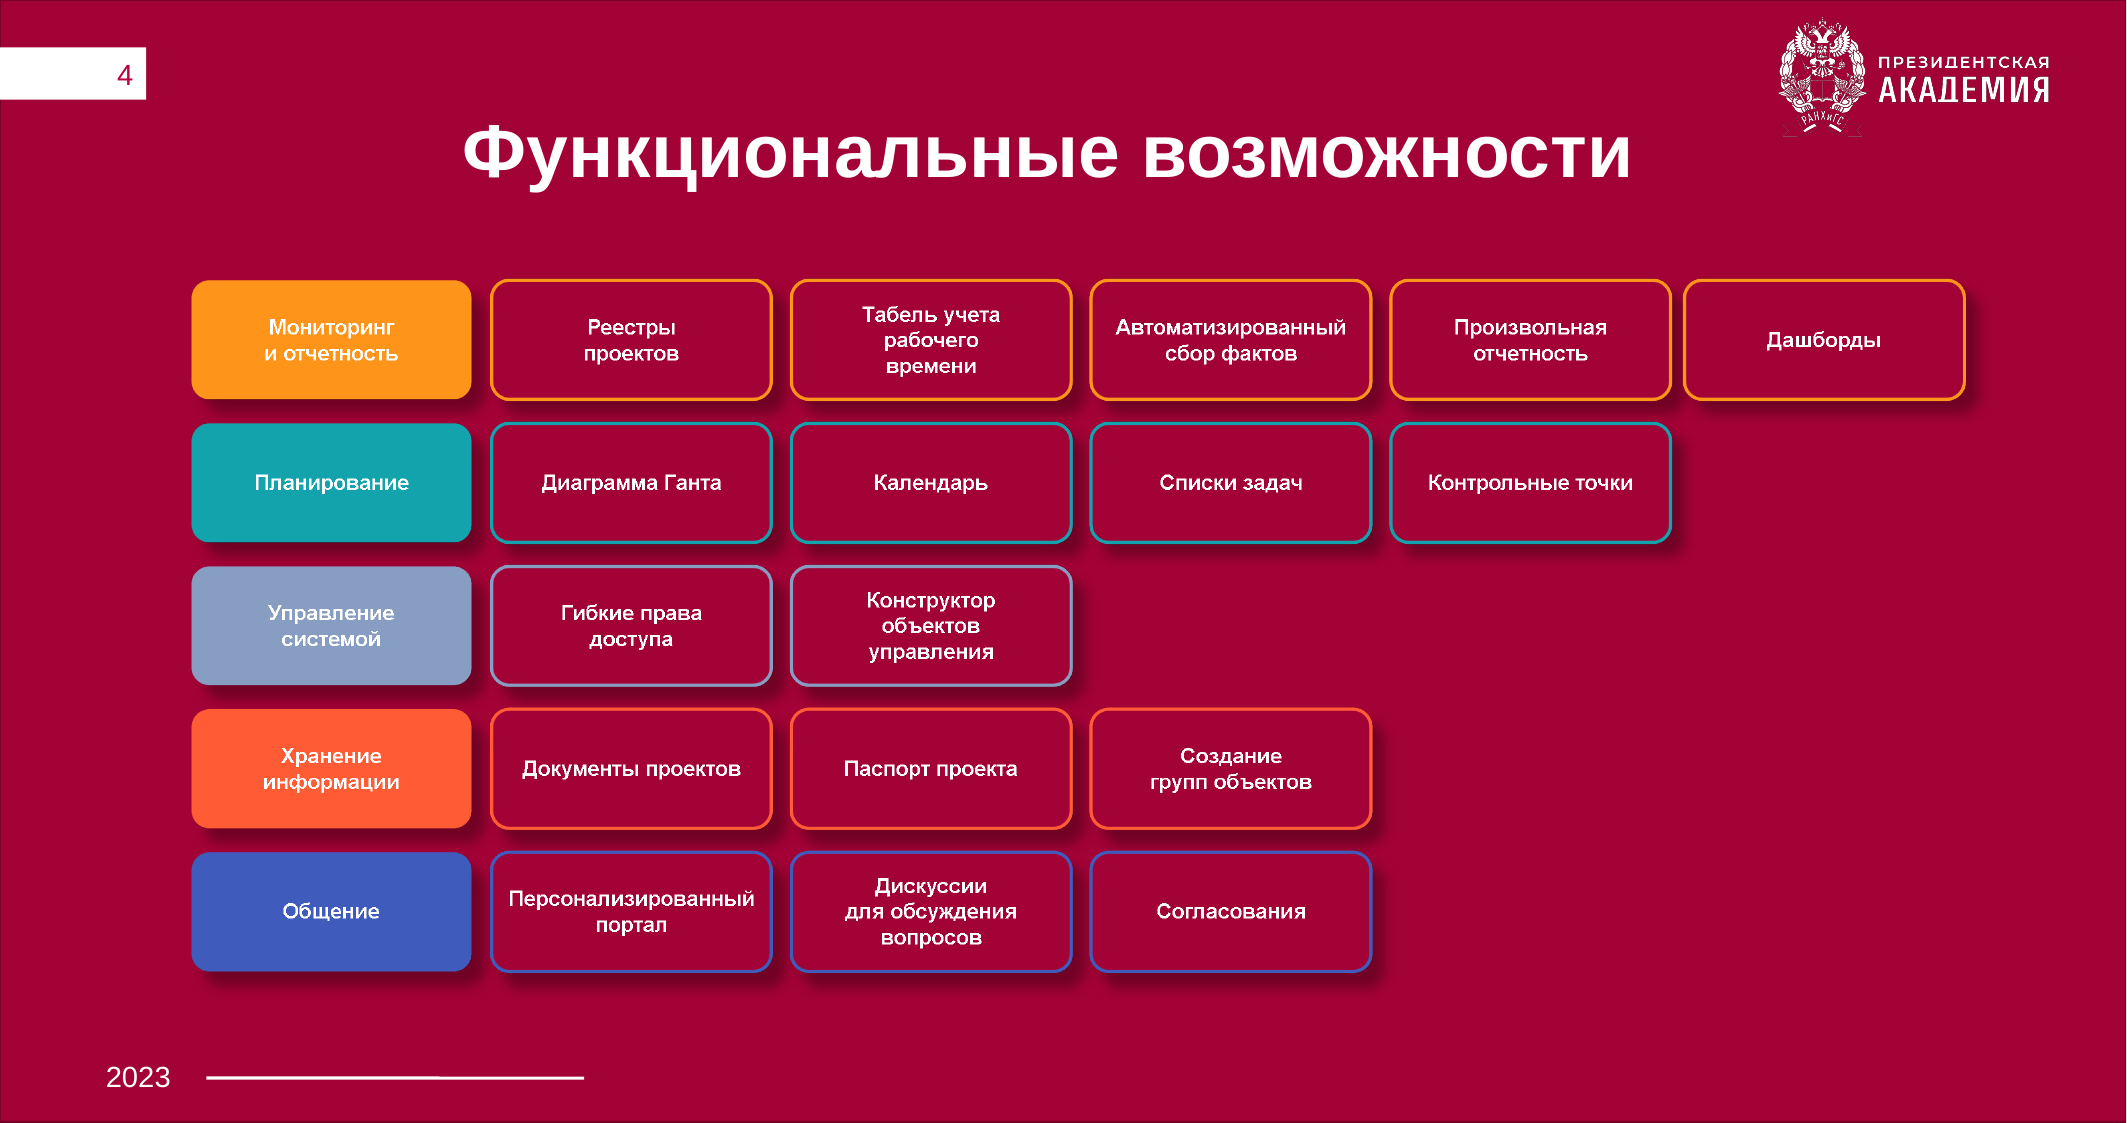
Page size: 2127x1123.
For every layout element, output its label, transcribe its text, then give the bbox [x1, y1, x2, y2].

picture [177, 265, 1979, 986]
slide_number <номер> [0, 43, 149, 104]
picture [1752, 0, 2073, 161]
subtitle Функциональные возможности [295, 88, 1802, 207]
